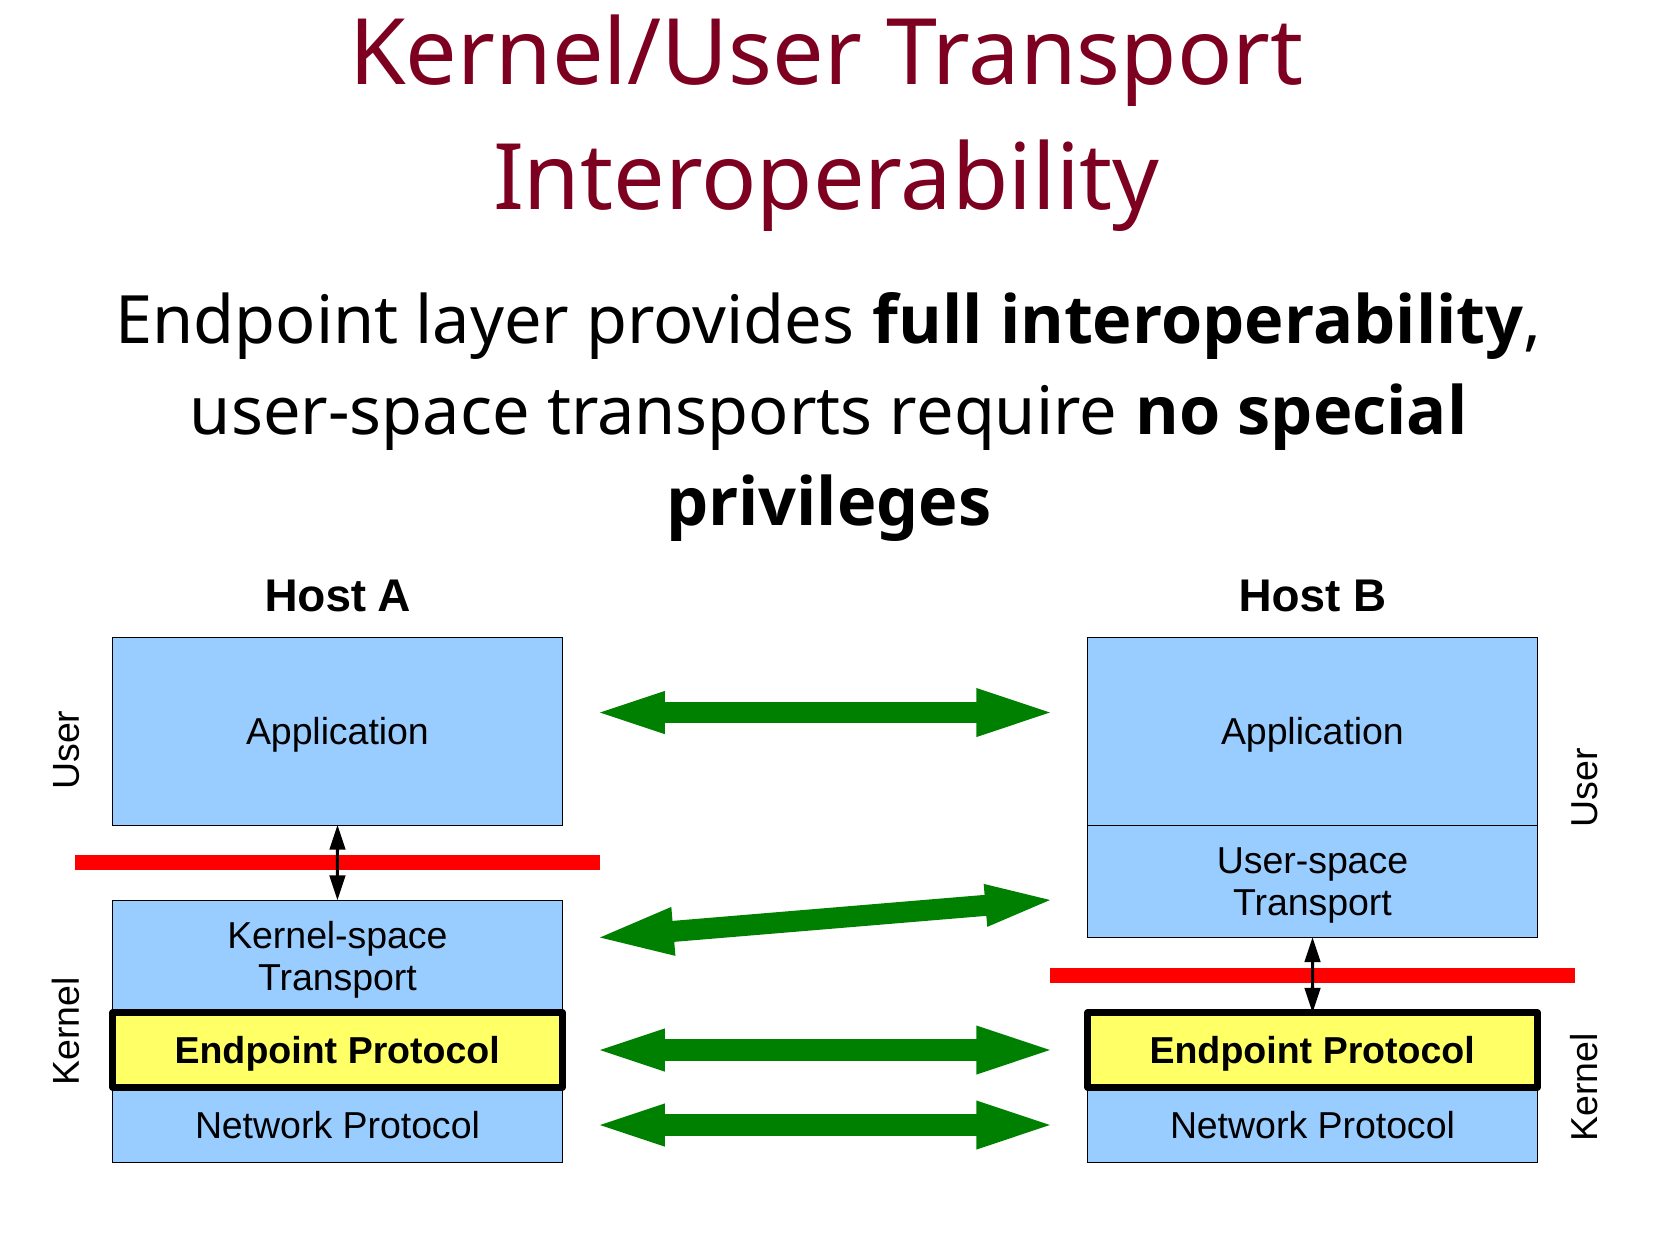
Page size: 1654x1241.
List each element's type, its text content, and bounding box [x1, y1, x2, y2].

text_box User [37, 637, 82, 863]
text_box Kernel [1576, 1012, 1613, 1163]
title Kernel/User Transport Interoperability [82, 6, 1571, 217]
text_box User [1576, 637, 1613, 938]
list Endpoint layer provides full interoperability, user-space transports require no special privileges [82, 272, 1576, 1168]
text_box Kernel [37, 863, 95, 1201]
